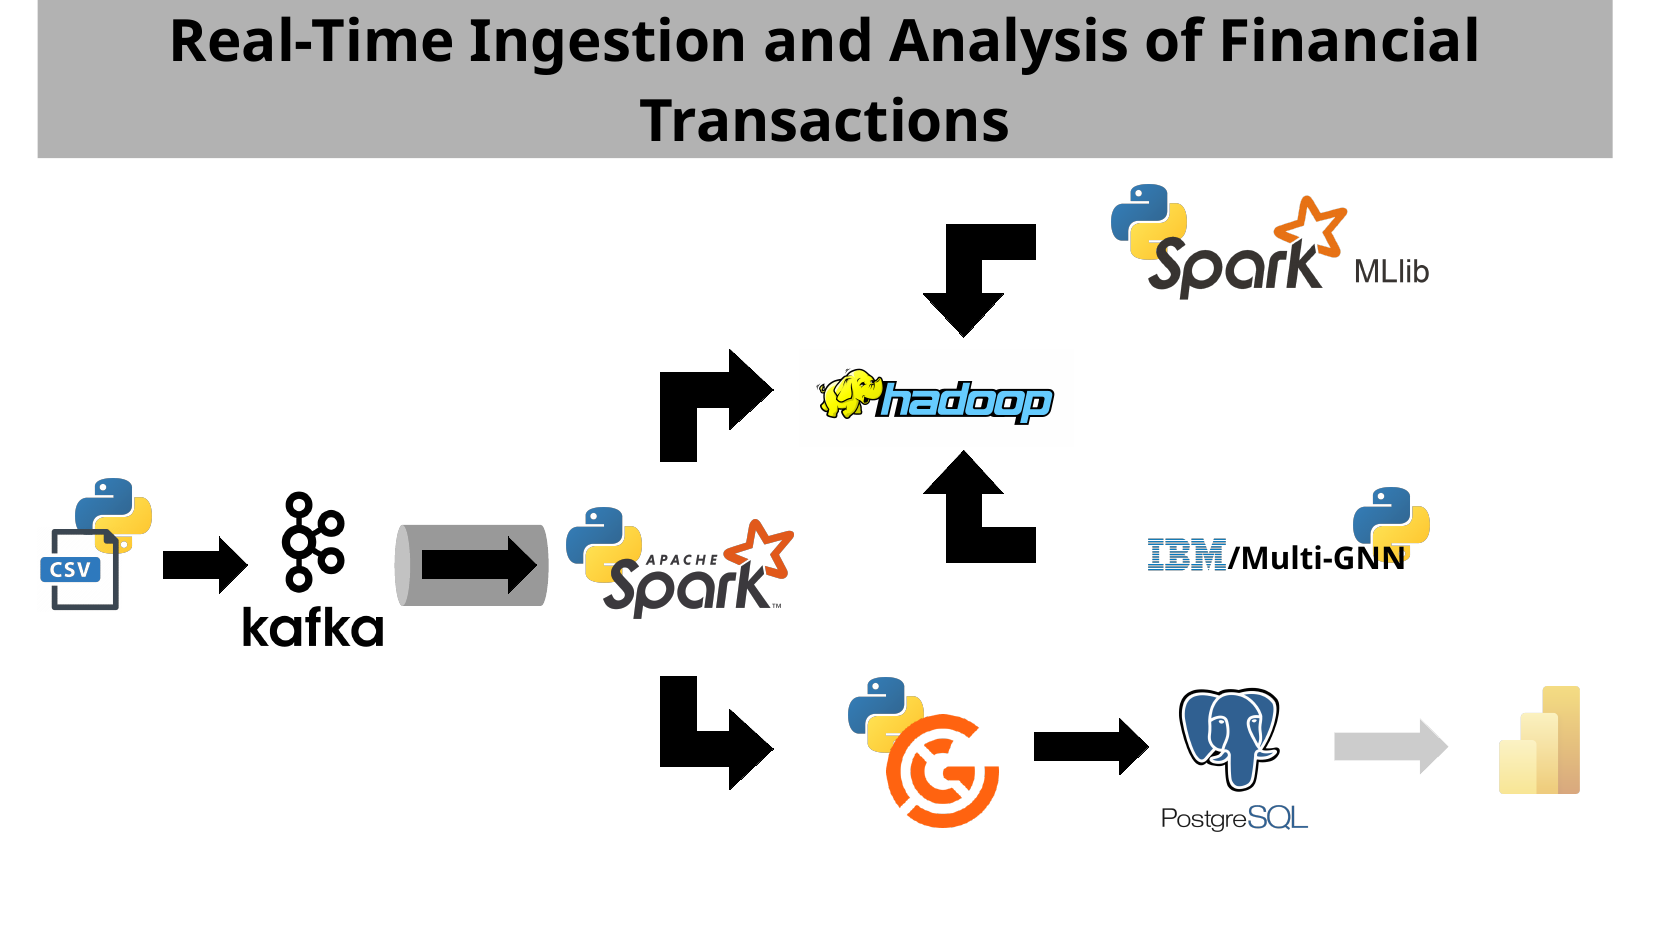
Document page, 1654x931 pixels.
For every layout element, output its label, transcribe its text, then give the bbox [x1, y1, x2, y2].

picture [1148, 663, 1318, 851]
text_box [660, 676, 774, 790]
picture [566, 507, 794, 619]
title Real-Time Ingestion and Analysis of Financial Transactions [37, 41, 1613, 117]
picture [1111, 184, 1487, 318]
text_box [660, 349, 774, 462]
text_box [923, 450, 1036, 563]
picture [799, 349, 1074, 448]
text_box [1334, 718, 1449, 775]
picture [37, 478, 152, 612]
picture [848, 677, 999, 828]
text_box [403, 524, 549, 606]
picture [1353, 487, 1430, 528]
picture [1486, 686, 1593, 794]
text_box [163, 536, 248, 594]
picture [226, 475, 399, 663]
text_box [1034, 718, 1149, 775]
text_box /Multi-GNN [1212, 528, 1487, 582]
text_box [923, 224, 1036, 338]
picture [1148, 532, 1226, 577]
